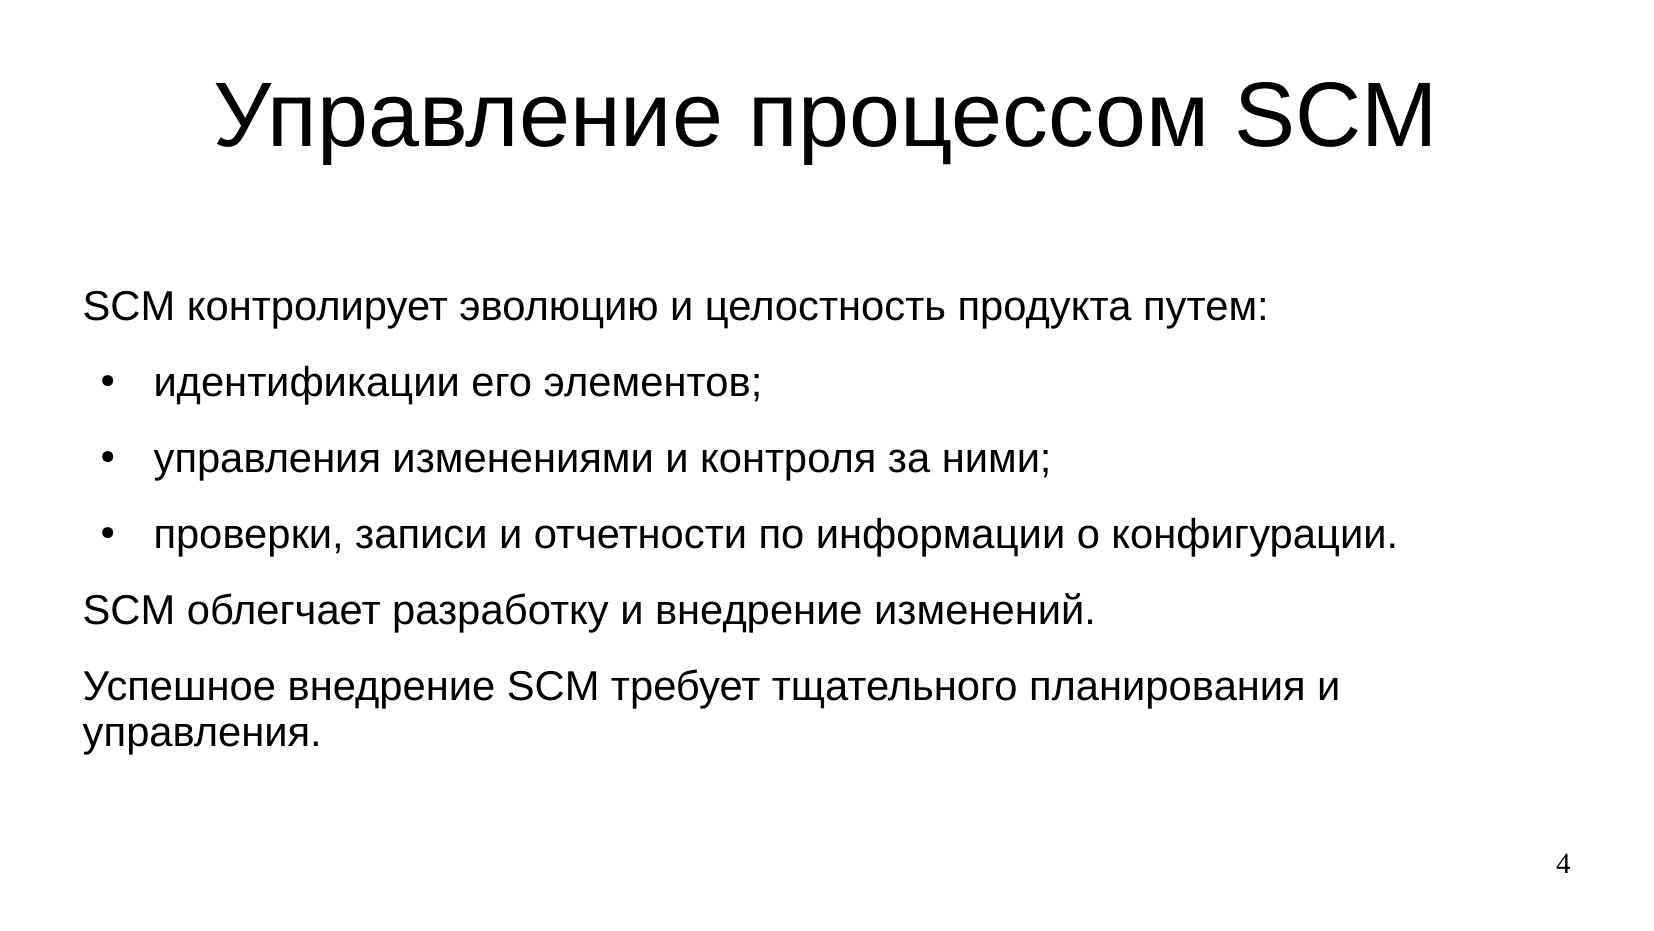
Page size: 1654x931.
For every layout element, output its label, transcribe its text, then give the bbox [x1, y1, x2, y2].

list SCM контролирует эволюцию и целостность продукта путем: идентификации его элементов; управления изменениями и контроля за ними; проверки, записи и отчетности по информации о конфигурации. SCM облегчает разработку и внедрение изменений. Успешное внедрение SCM требует тщательного планирования и управления. [82, 282, 1571, 804]
title Управление процессом SCM [82, 37, 1571, 193]
